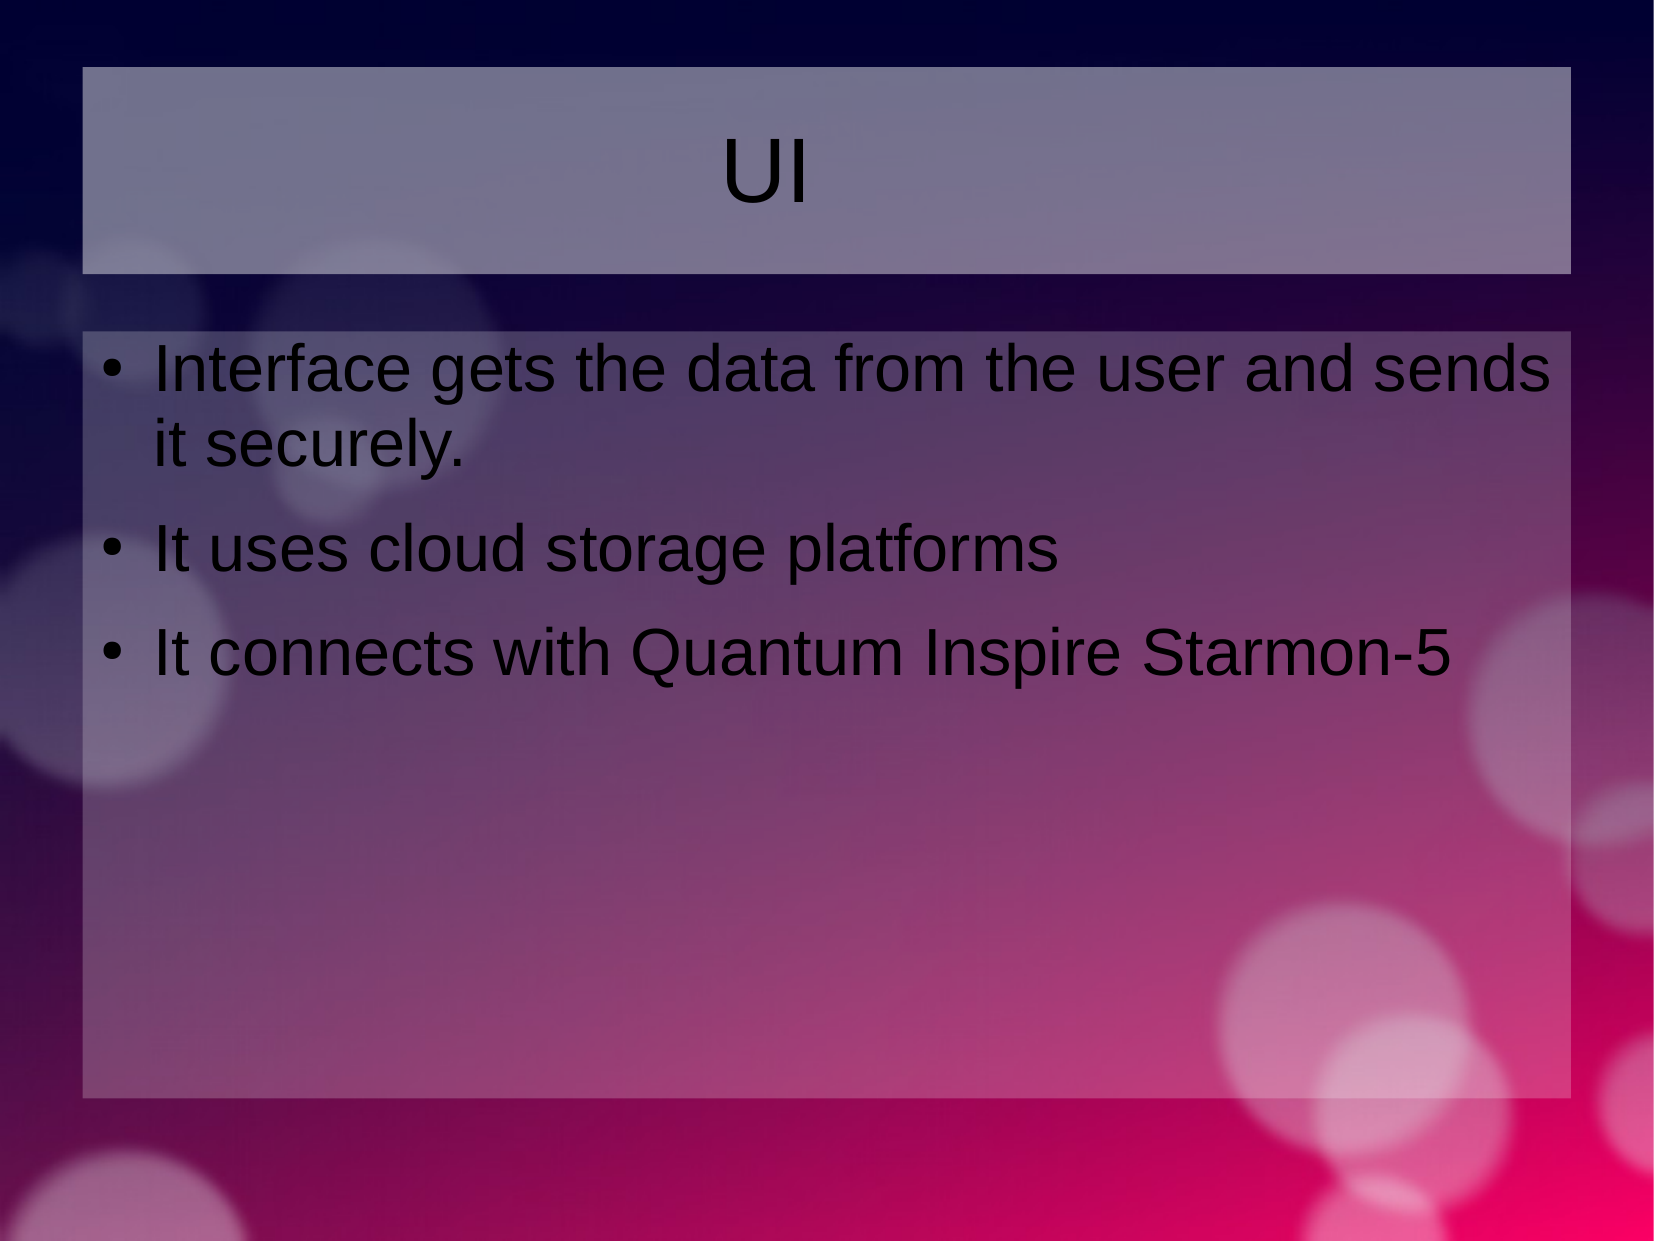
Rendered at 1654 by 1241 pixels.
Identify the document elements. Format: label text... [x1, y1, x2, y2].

title UI [82, 67, 1571, 275]
list Interface gets the data from the user and sends it securely. It uses cloud storage platforms It connects with Quantum Inspire Starmon-5 [82, 331, 1571, 1099]
picture [0, 0, 1654, 1241]
